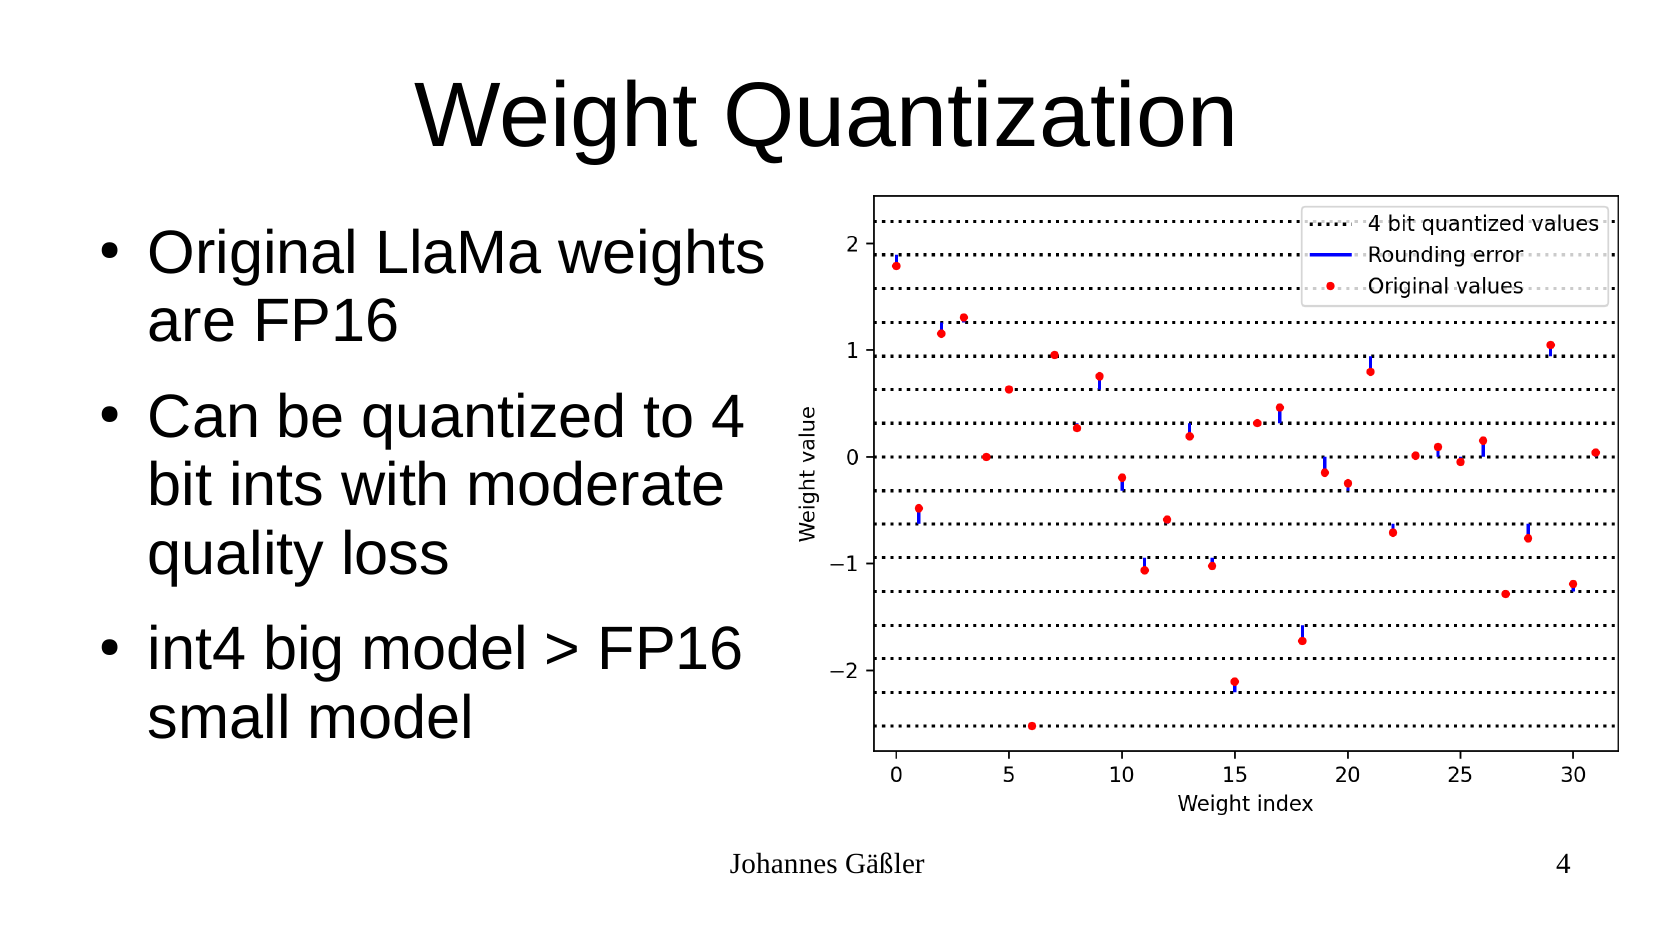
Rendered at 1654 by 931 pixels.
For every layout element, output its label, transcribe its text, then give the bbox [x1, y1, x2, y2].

title Weight Quantization [82, 37, 1571, 193]
picture [753, 109, 1654, 830]
list Original LlaMa weights are FP16 Can be quantized to 4 bit ints with moderate quality loss int4 big model > FP16 small model [82, 217, 788, 758]
